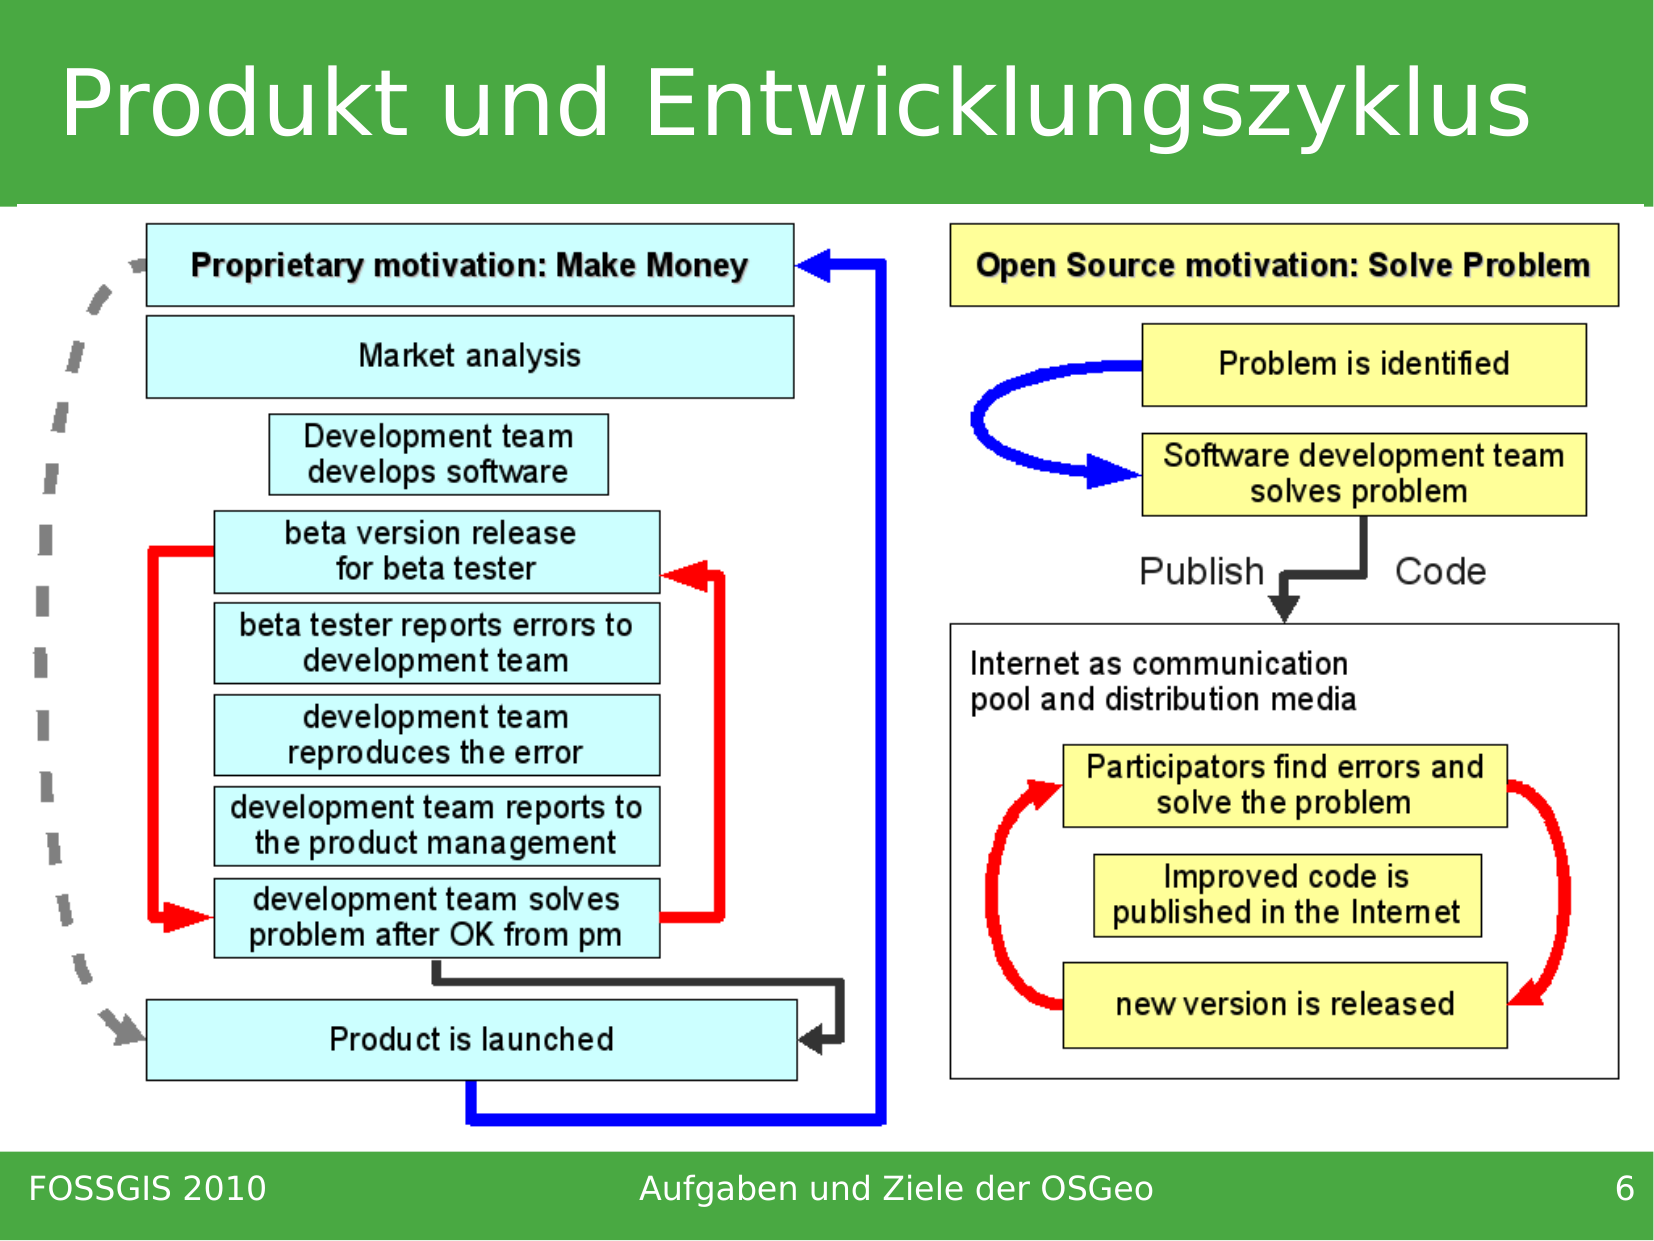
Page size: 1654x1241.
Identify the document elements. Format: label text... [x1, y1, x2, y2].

title Produkt und Entwicklungszyklus [59, 29, 1625, 178]
picture [17, 204, 1644, 1146]
